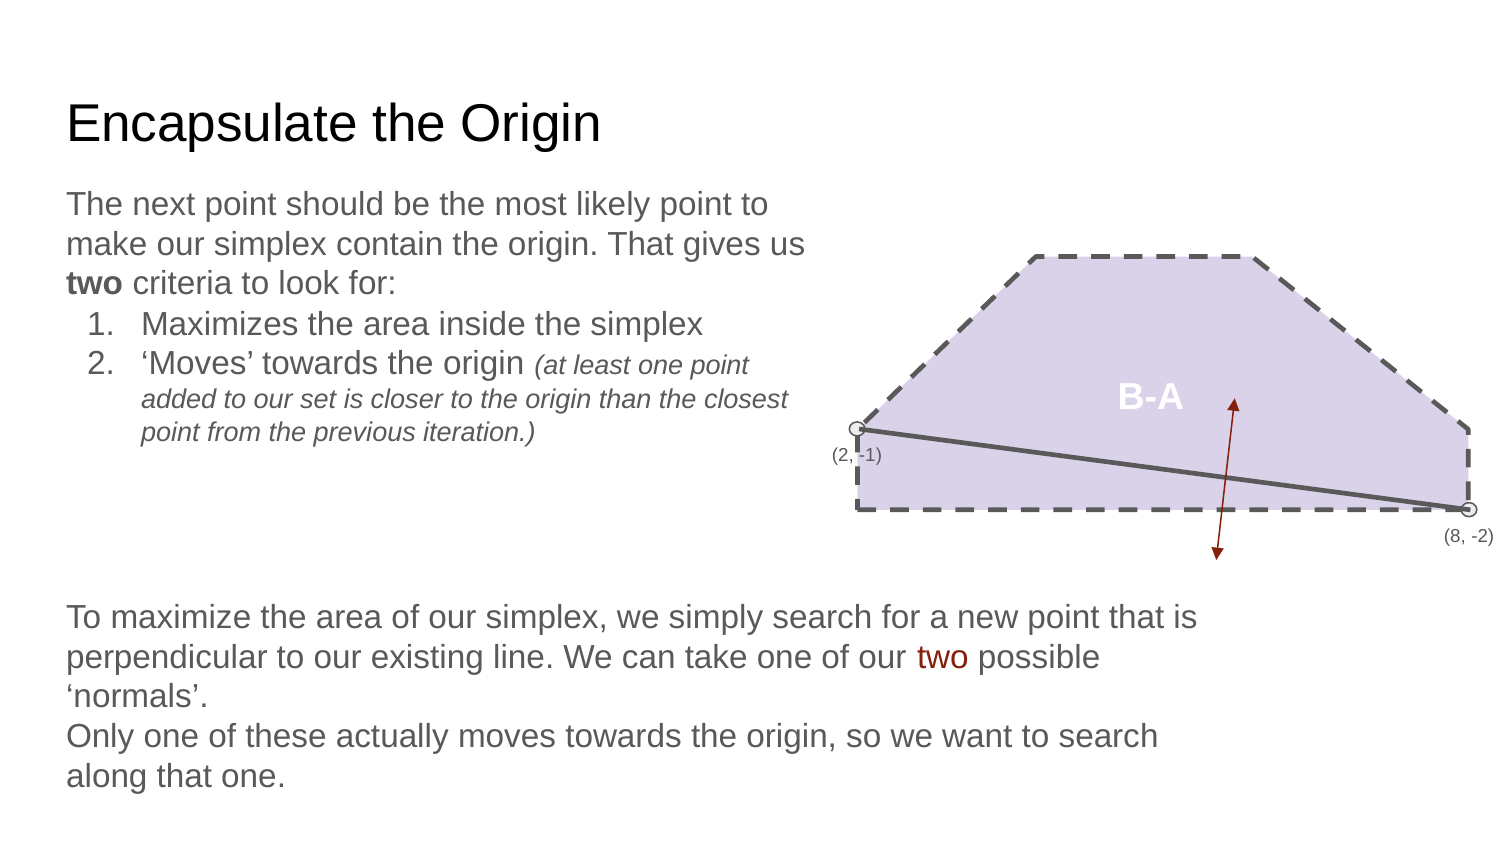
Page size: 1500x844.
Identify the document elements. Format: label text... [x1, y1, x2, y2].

text_box The next point should be the most likely point to make our simplex contain the origin. That gives us two criteria to look for: Maximizes the area inside the simplex ‘Moves’ towards the origin (at least one point added to our set is closer to the origin than the closest point from the previous iteration.) [51, 166, 824, 579]
text_box (2, -1) [806, 435, 908, 474]
text_box [849, 256, 1477, 517]
title Encapsulate the Origin [51, 72, 1449, 167]
text_box [857, 438, 1224, 510]
text_box To maximize the area of our simplex, we simply search for a new point that is perpendicular to our existing line. We can take one of our two possible ‘normals’. Only one of these actually moves towards the origin, so we want to search along that one. [51, 579, 1264, 810]
text_box (8, -2) [1418, 515, 1500, 554]
text_box B-A [1070, 356, 1232, 432]
text_box [1223, 481, 1445, 510]
